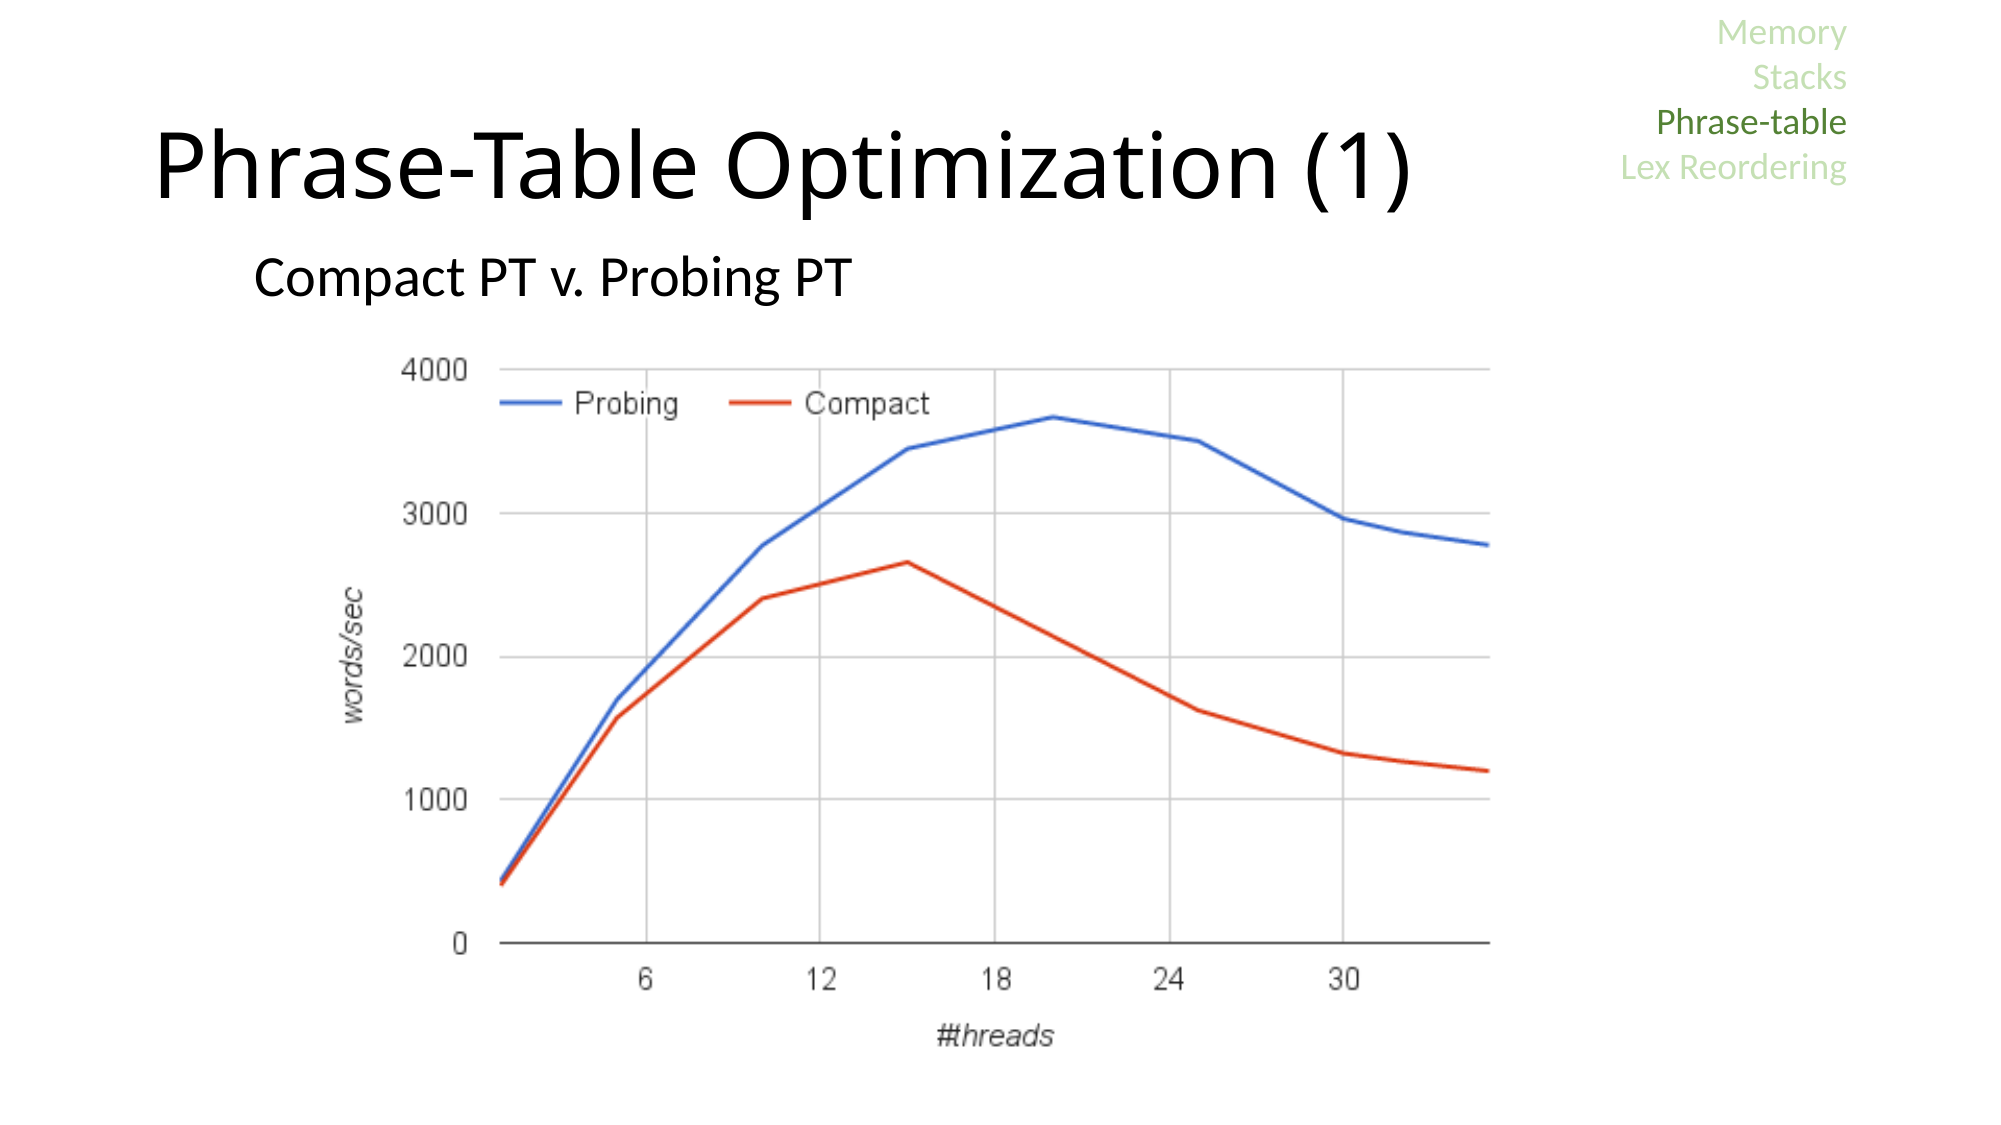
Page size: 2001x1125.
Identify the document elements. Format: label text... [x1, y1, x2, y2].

text_box Compact PT v. Probing PT [240, 230, 1228, 316]
picture [300, 302, 1551, 1076]
text_box Memory Stacks Phrase-table Lex Reordering [1584, 0, 1863, 195]
text_box Phrase-Table Optimization (1) [137, 59, 1863, 277]
